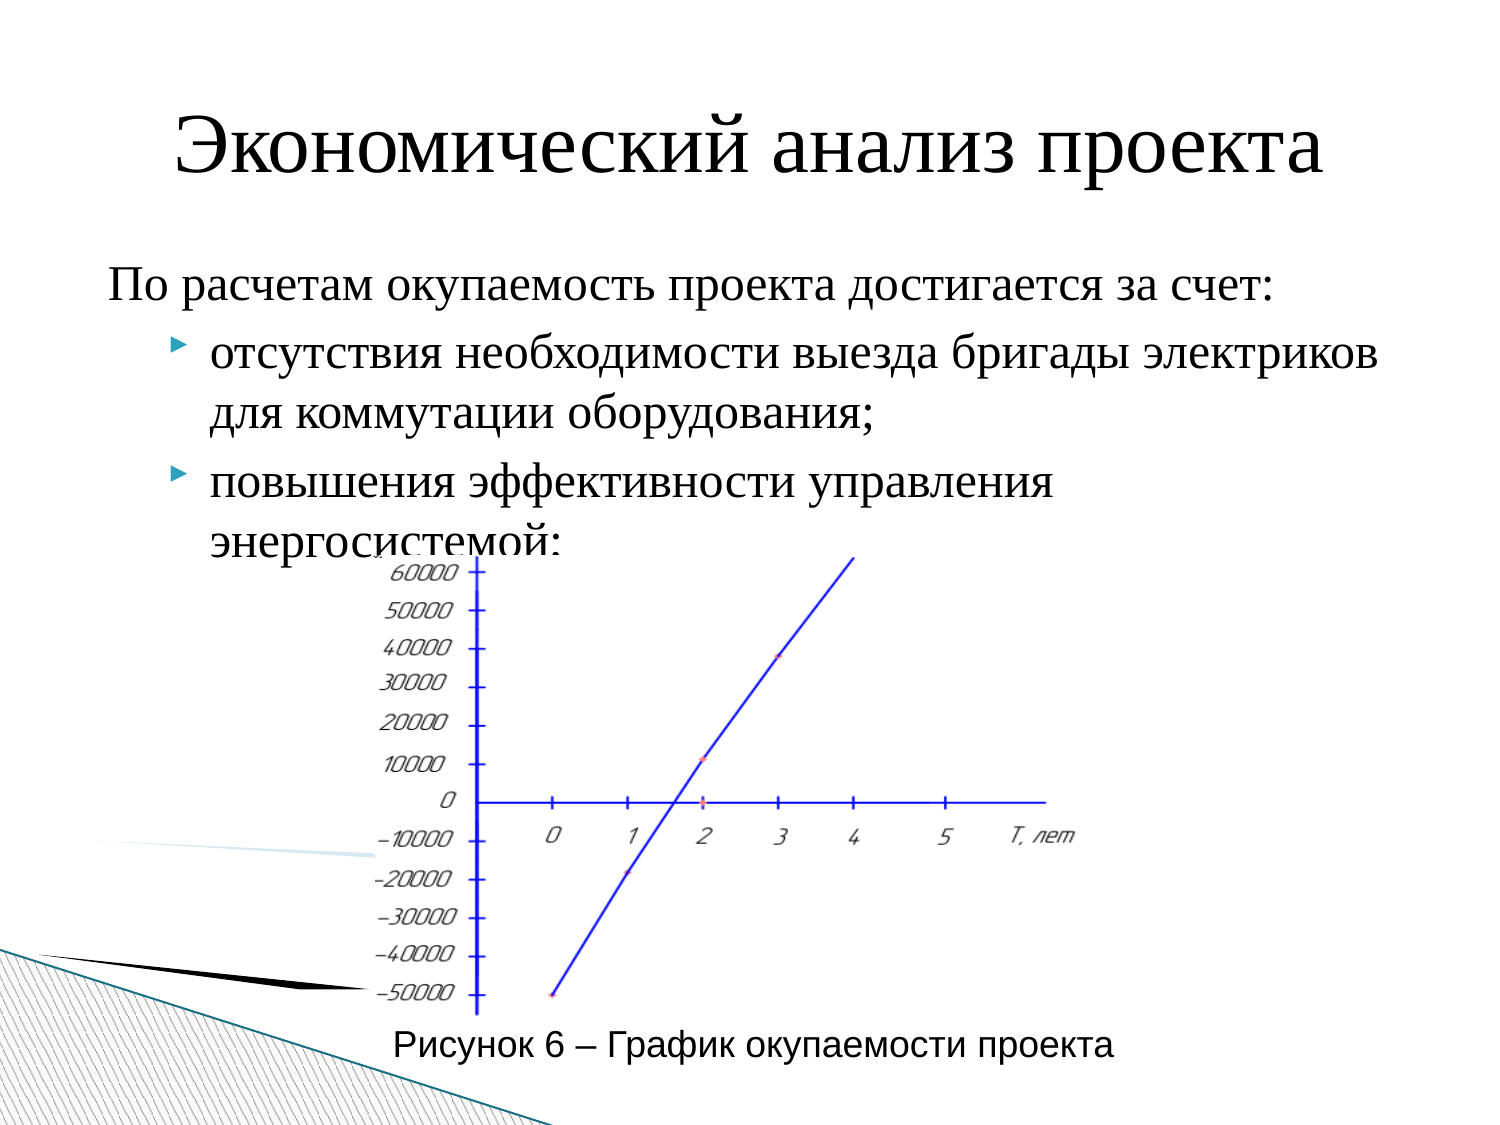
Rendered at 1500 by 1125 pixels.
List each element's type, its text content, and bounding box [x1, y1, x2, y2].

picture [0, 952, 543, 1125]
list По расчетам окупаемость проекта достигается за счет: отсутствия необходимости выезда бригады электриков для коммутации оборудования; повышения эффективности управления энергосистемой; [75, 243, 1425, 692]
text_box Рисунок 6 – График окупаемости проекта [377, 1015, 1229, 1073]
title Экономический анализ проекта [75, 45, 1425, 233]
picture [375, 555, 1134, 1028]
